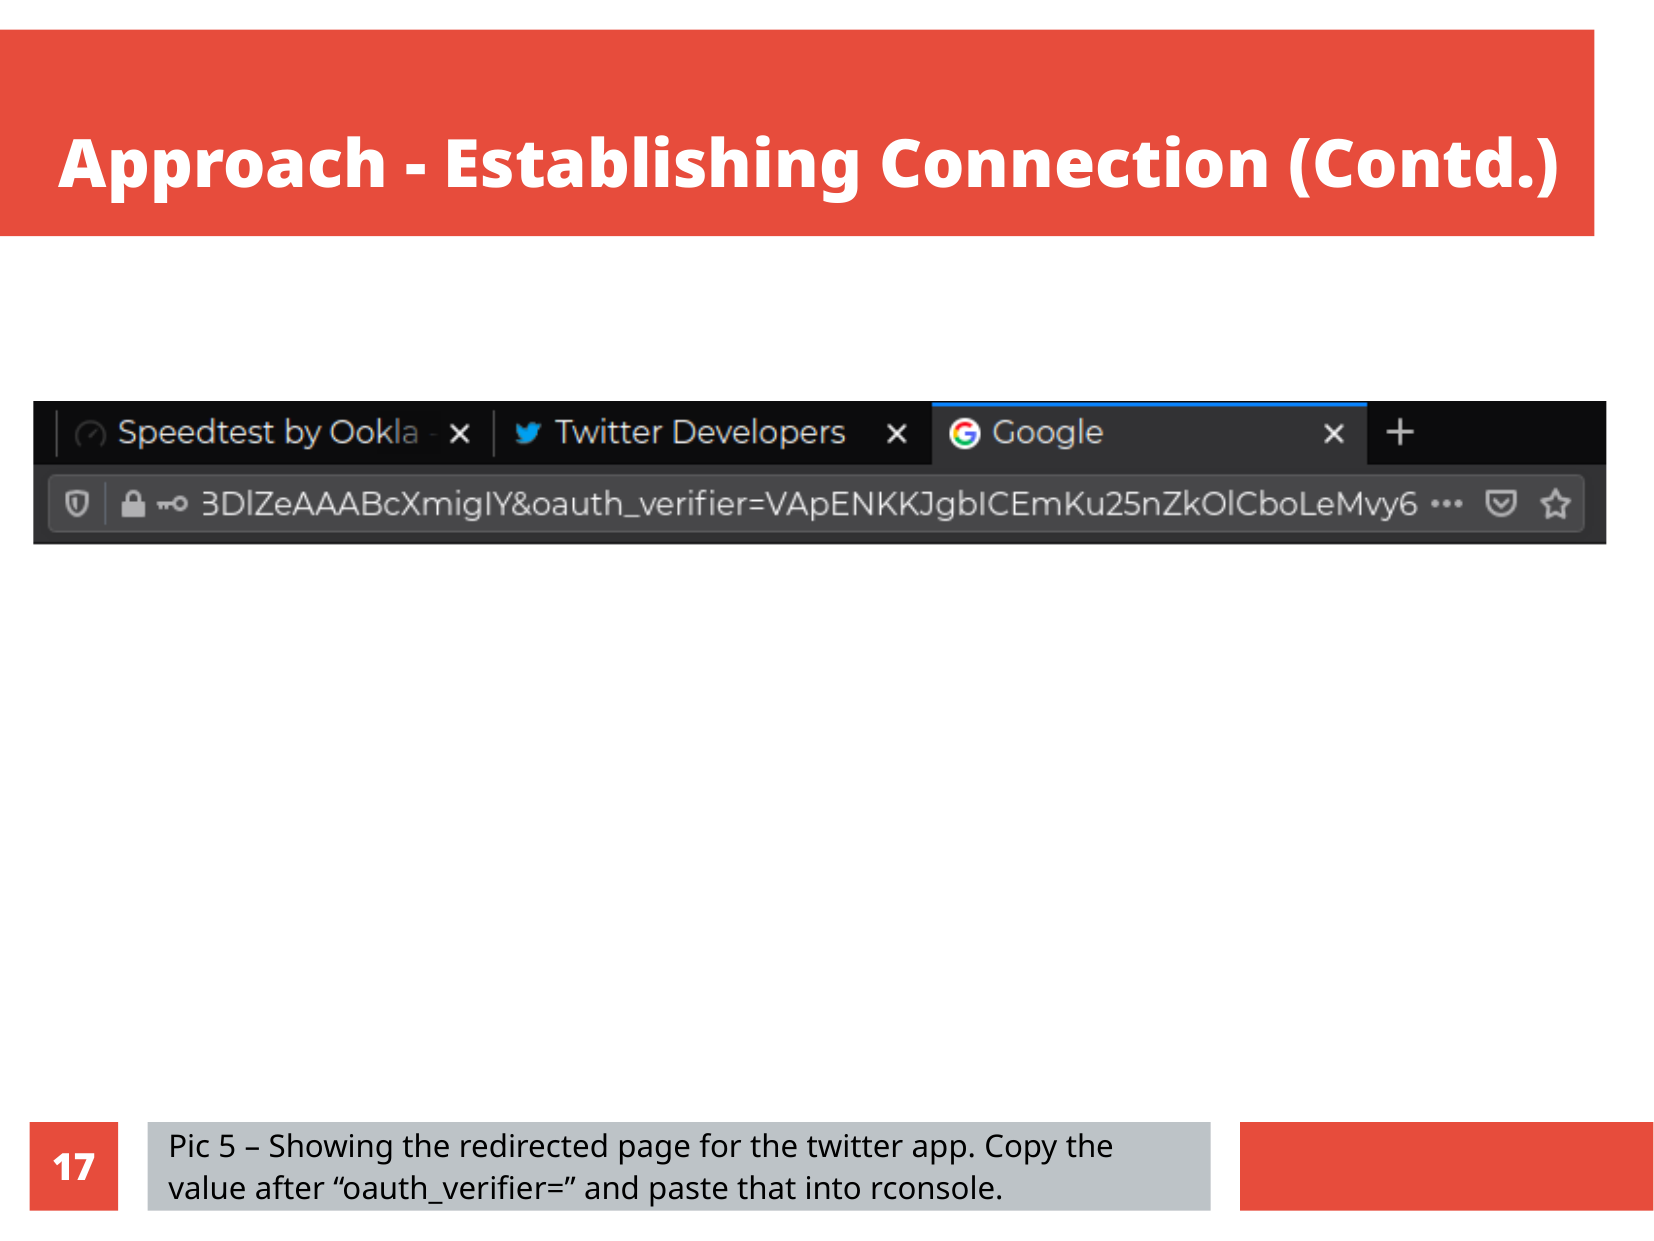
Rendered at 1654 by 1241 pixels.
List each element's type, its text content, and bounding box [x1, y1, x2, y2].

title Approach - Establishing Connection (Contd.) [59, 59, 1595, 207]
picture [33, 401, 1607, 567]
text_box Pic 5 – Showing the redirected page for the twitter app. Copy the value after “oauth_verifier=” and paste that into rconsole. [153, 1116, 1205, 1217]
